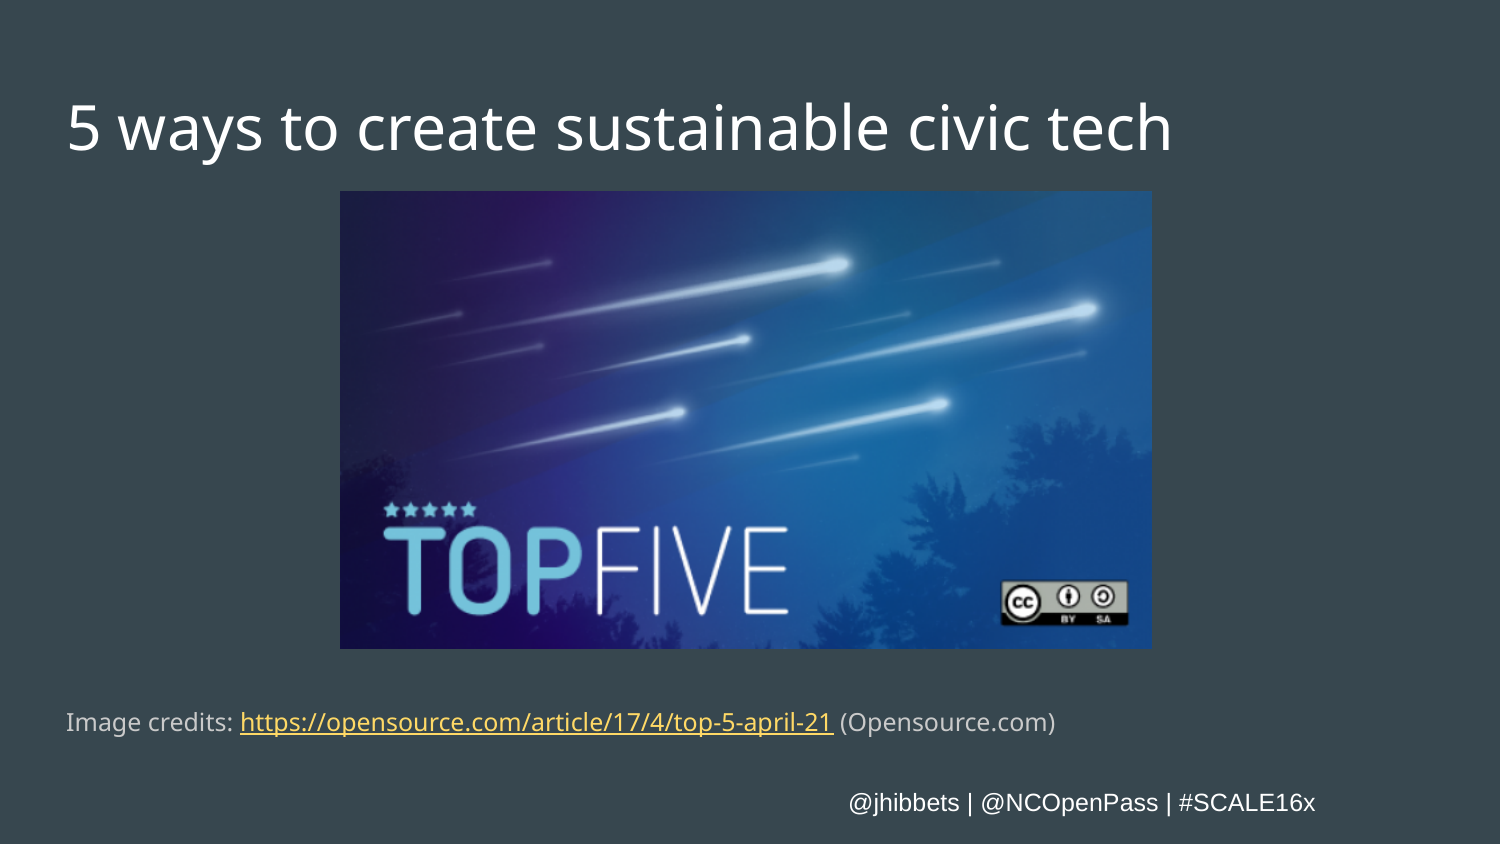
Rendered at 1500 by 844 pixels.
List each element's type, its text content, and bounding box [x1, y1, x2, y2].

picture [340, 191, 1152, 649]
text_box Image credits: https://opensource.com/article/17/4/top-5-april-21 (Opensource.com) [51, 686, 1449, 750]
title 5 ways to create sustainable civic tech [51, 72, 1449, 167]
